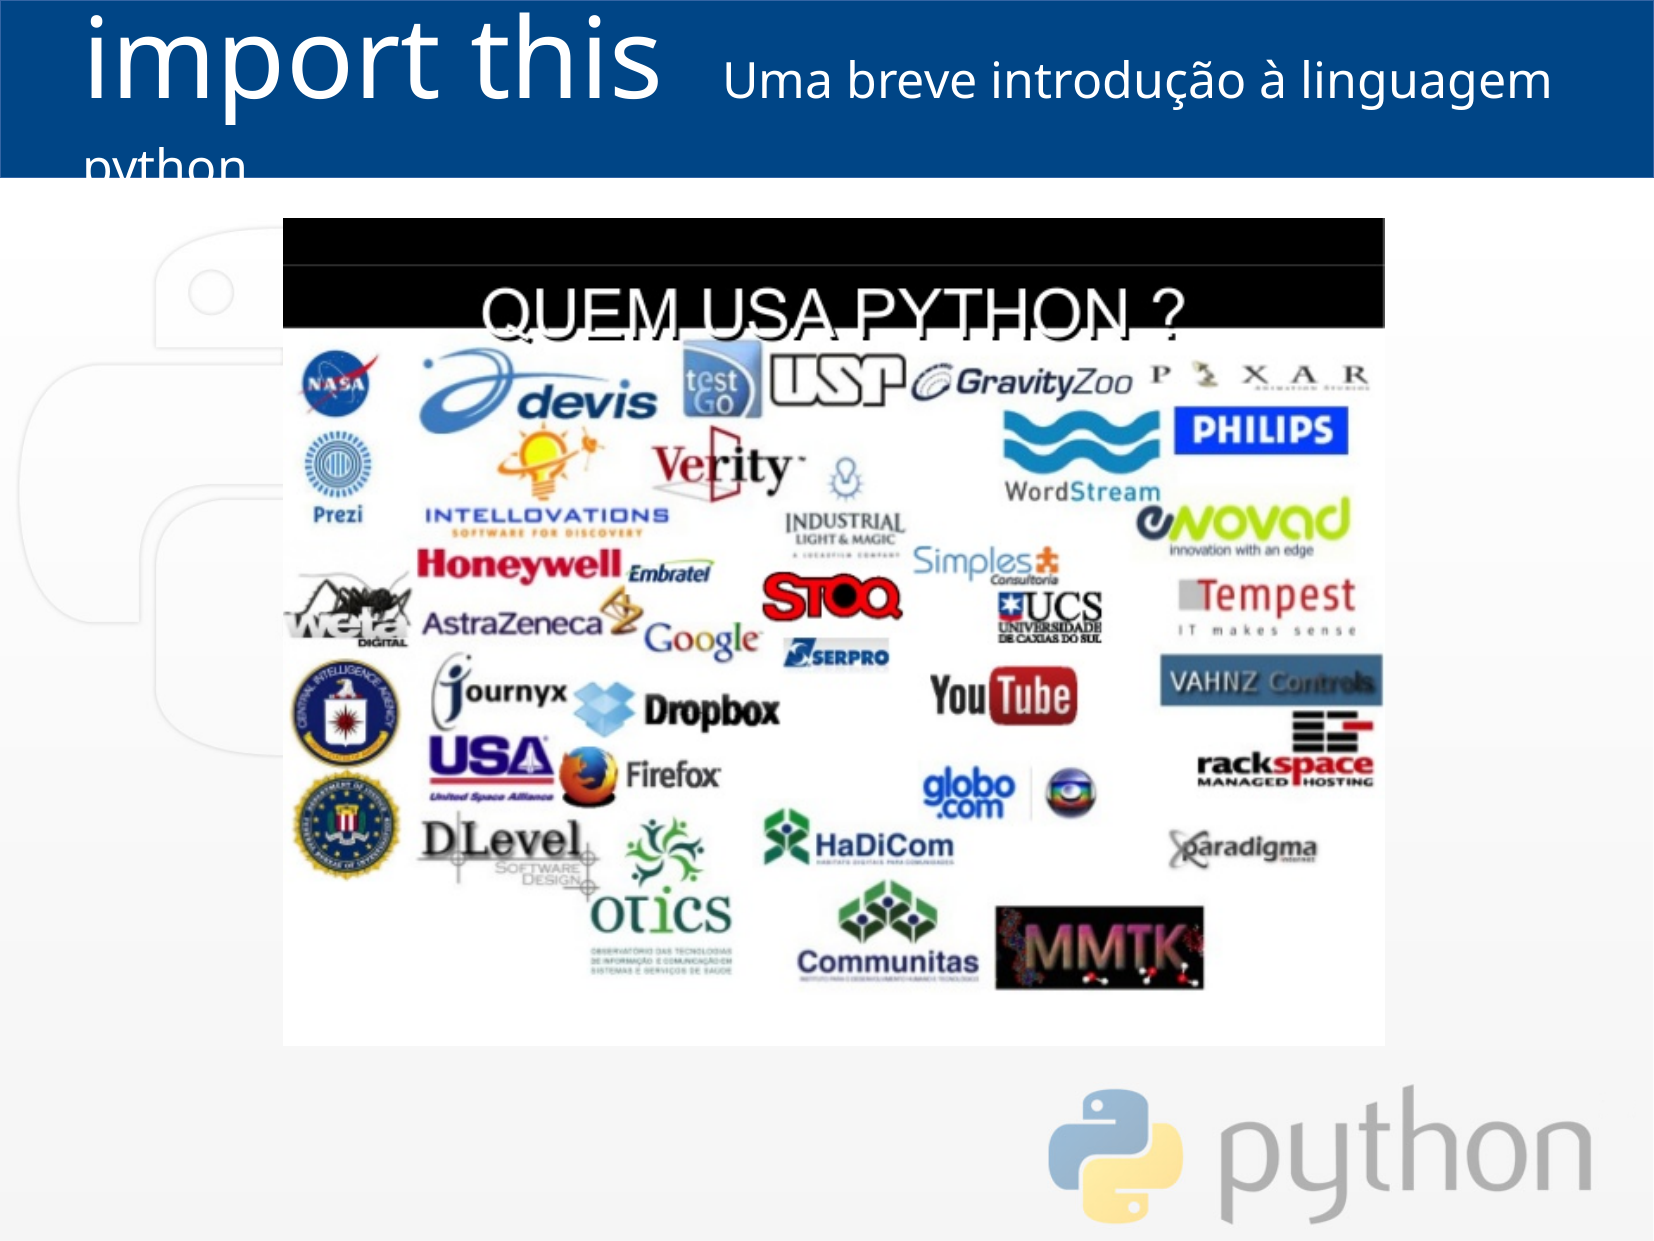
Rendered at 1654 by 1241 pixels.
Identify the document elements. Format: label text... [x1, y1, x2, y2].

text_box [0, 0, 1654, 178]
title import this Uma breve introdução à linguagem python [82, 1, 1571, 178]
picture [0, 208, 1654, 1241]
